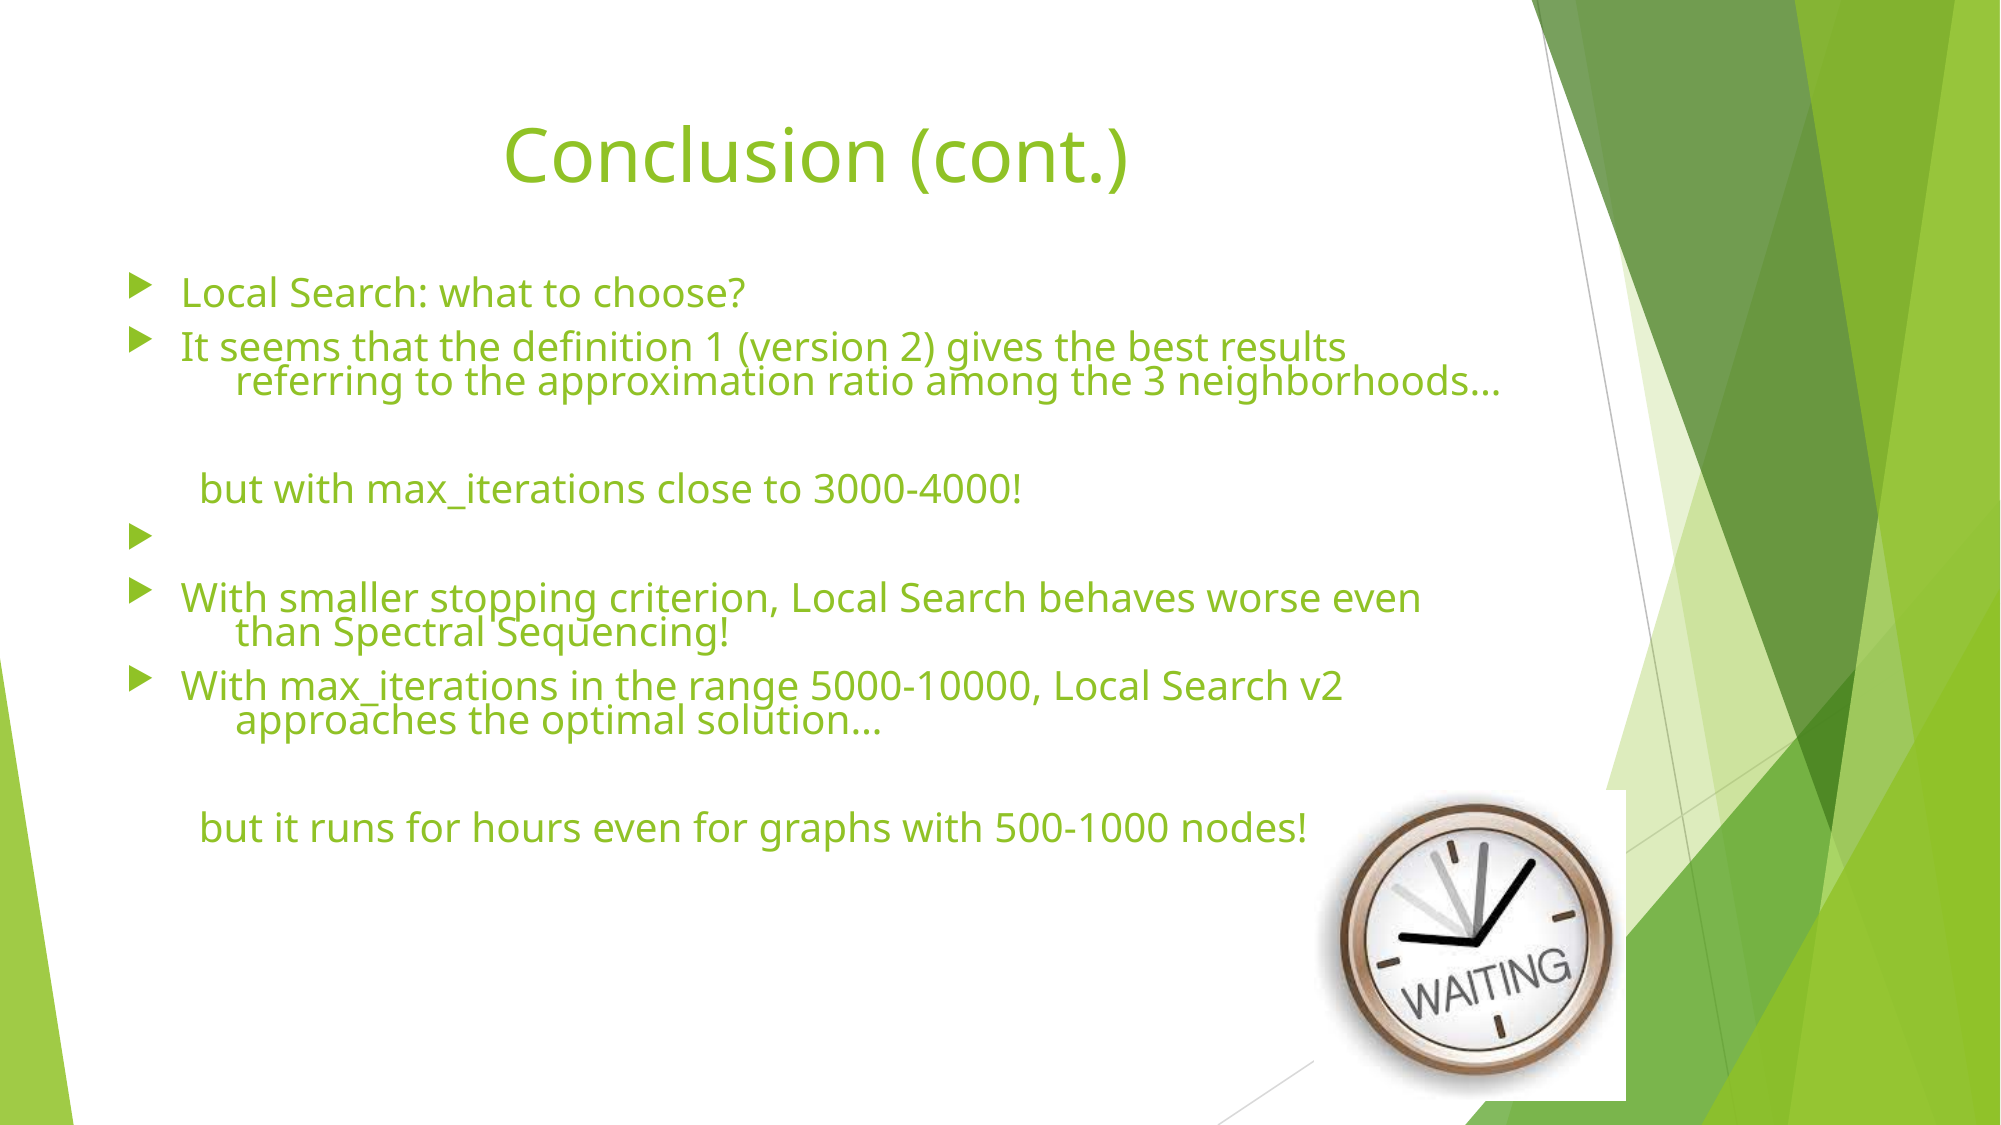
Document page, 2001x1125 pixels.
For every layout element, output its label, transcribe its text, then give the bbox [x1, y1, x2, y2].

title Conclusion (cont.) [111, 99, 1522, 272]
list Local Search: what to choose? It seems that the definition 1 (version 2) gives the best results referring to the approximation ratio among the 3 neighborhoods… but with max_iterations close to 3000-4000! With smaller stopping criterion, Local Search behaves worse even than Spectral Sequencing! With max_iterations in the range 5000-10000, Local Search v2 approaches the optimal solution… but it runs for hours even for graphs with 500-1000 nodes! [111, 272, 1522, 910]
picture [1314, 790, 1626, 1101]
